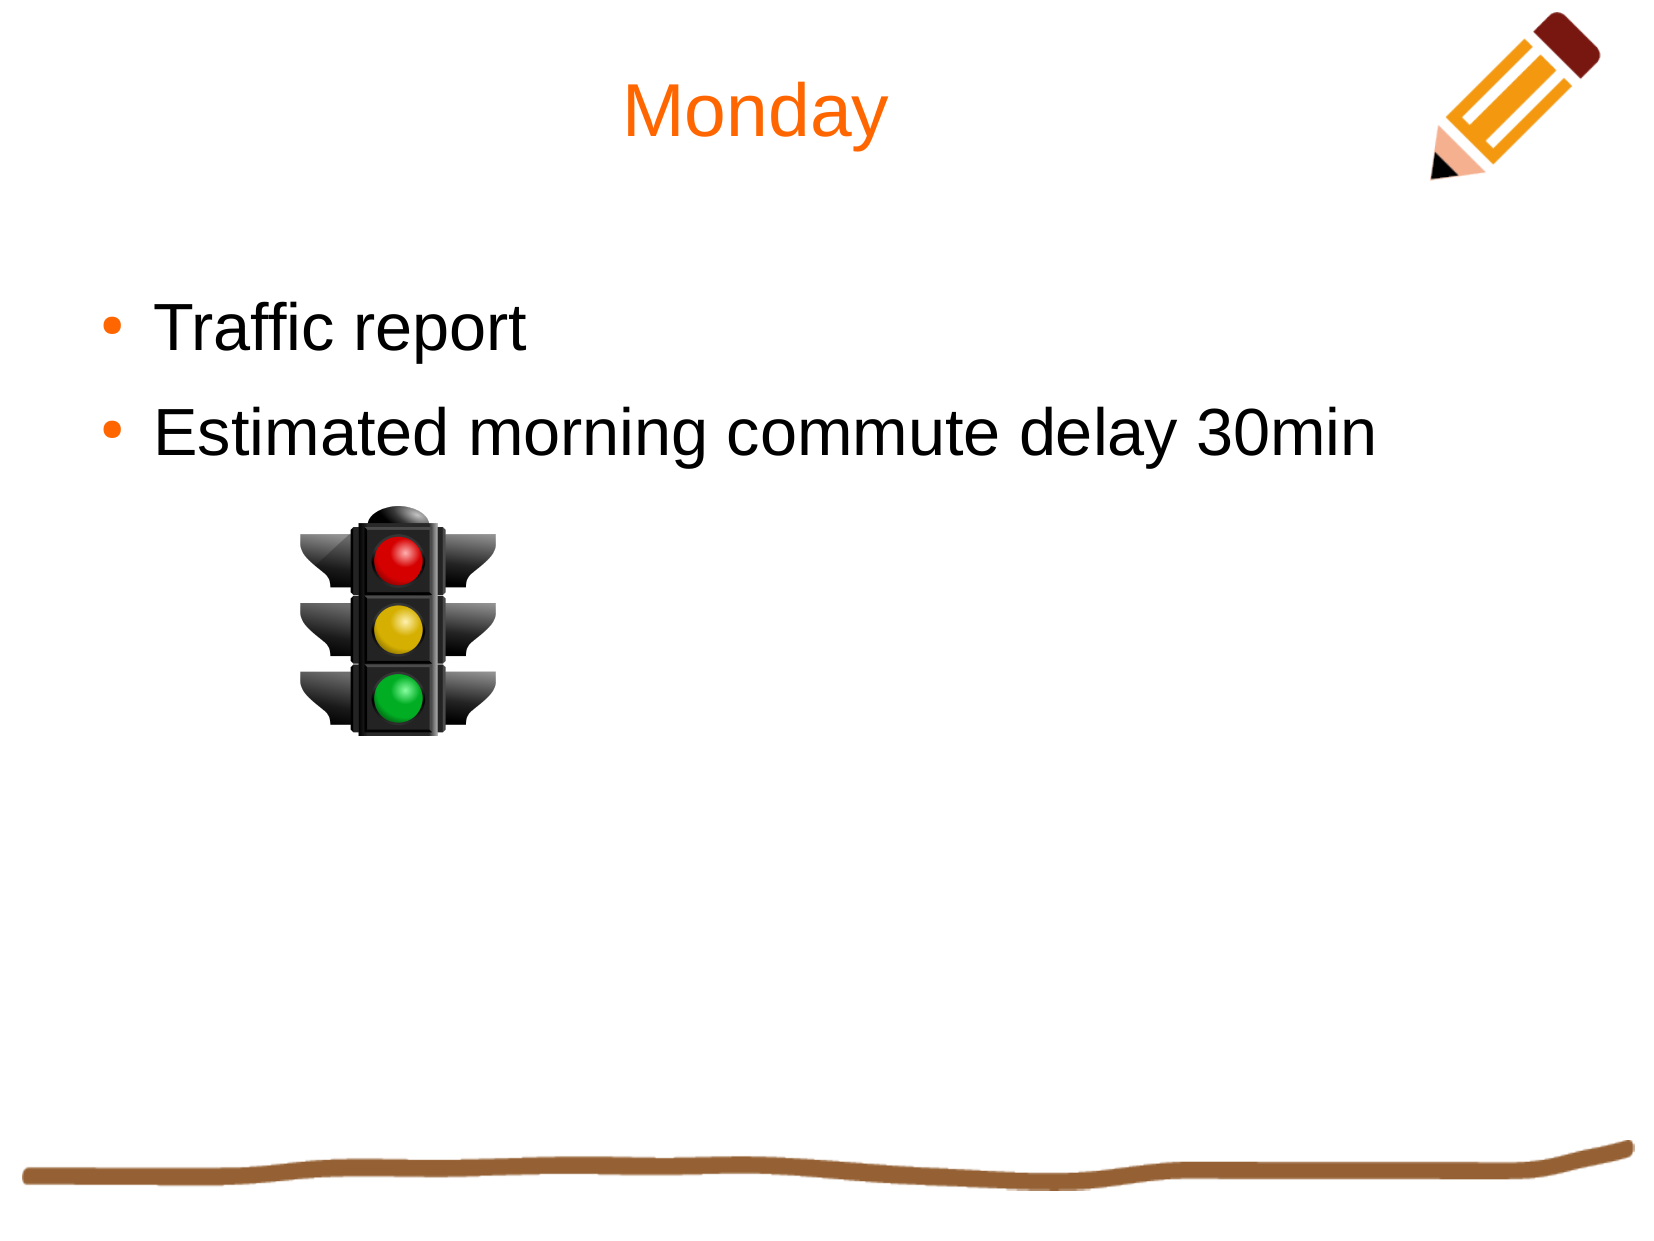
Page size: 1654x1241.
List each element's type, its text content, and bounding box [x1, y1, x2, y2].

picture [1430, 12, 1601, 181]
title Monday [82, 49, 1430, 172]
picture [22, 1140, 1635, 1191]
picture [300, 506, 496, 736]
list Traffic report Estimated morning commute delay 30min [82, 290, 1571, 1122]
